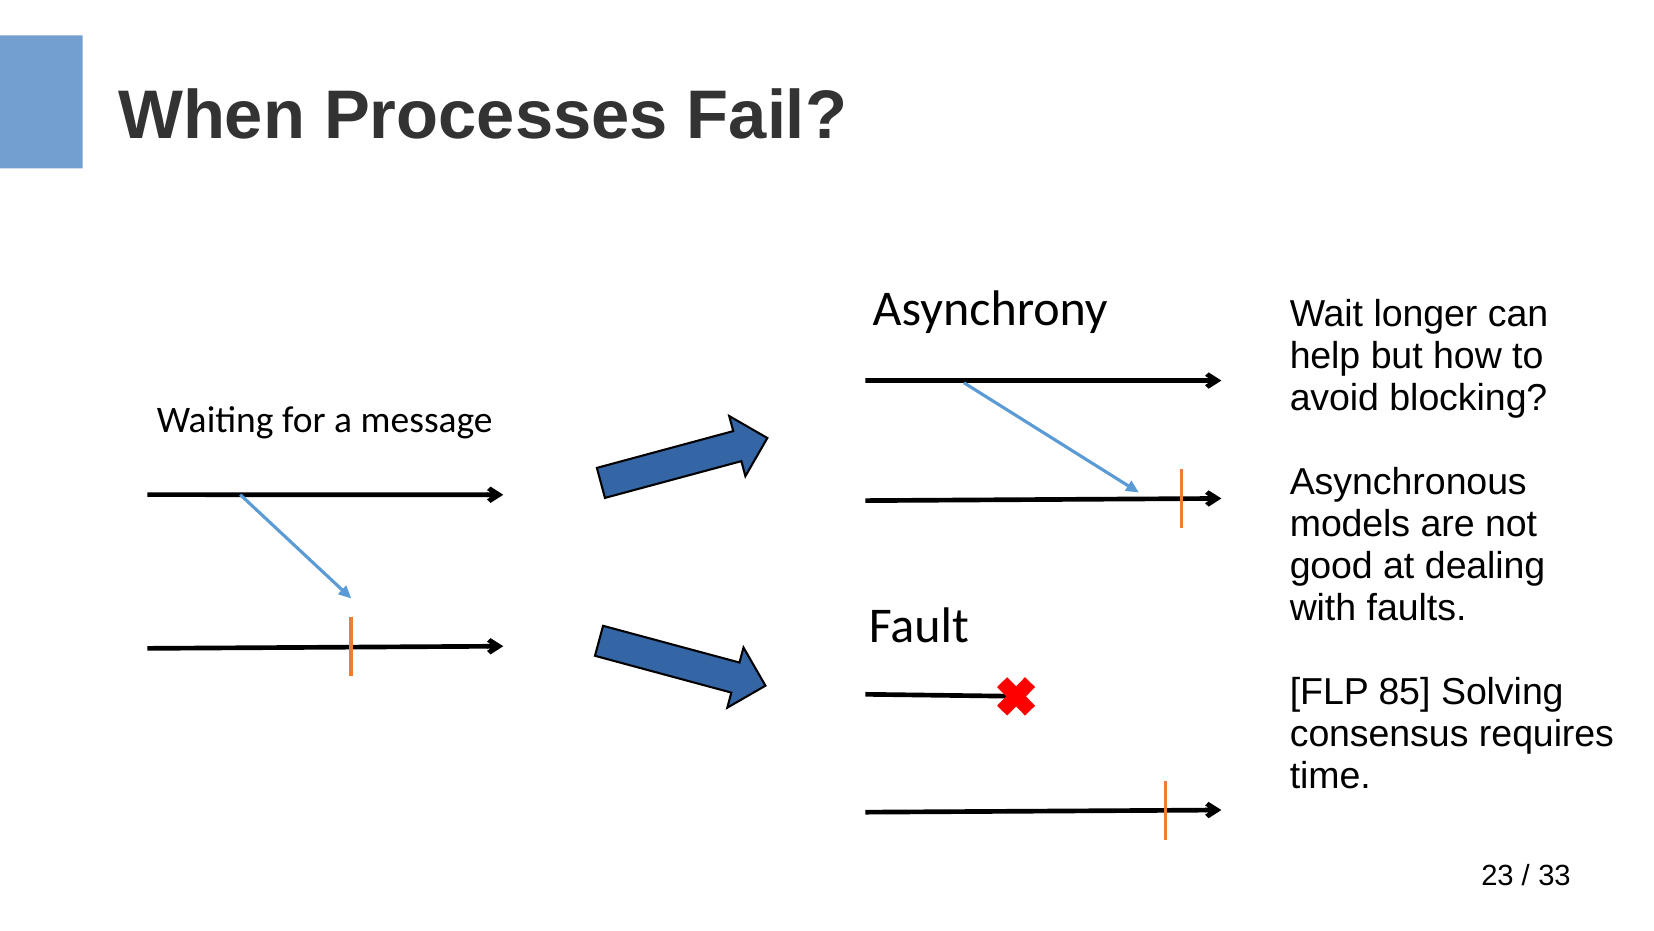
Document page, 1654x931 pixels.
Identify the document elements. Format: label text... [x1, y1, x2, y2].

text_box Asynchrony [858, 268, 1123, 344]
text_box Fault [853, 585, 984, 661]
title When Processes Fail? [118, 37, 1571, 193]
text_box Wait longer can help but how to avoid blocking? Asynchronous models are not good at dealing with faults. [FLP 85] Solving consensus requires time. [1275, 285, 1636, 846]
text_box [594, 625, 766, 708]
text_box [998, 678, 1034, 715]
text_box Waiting for a message [142, 387, 509, 448]
text_box [596, 416, 768, 498]
